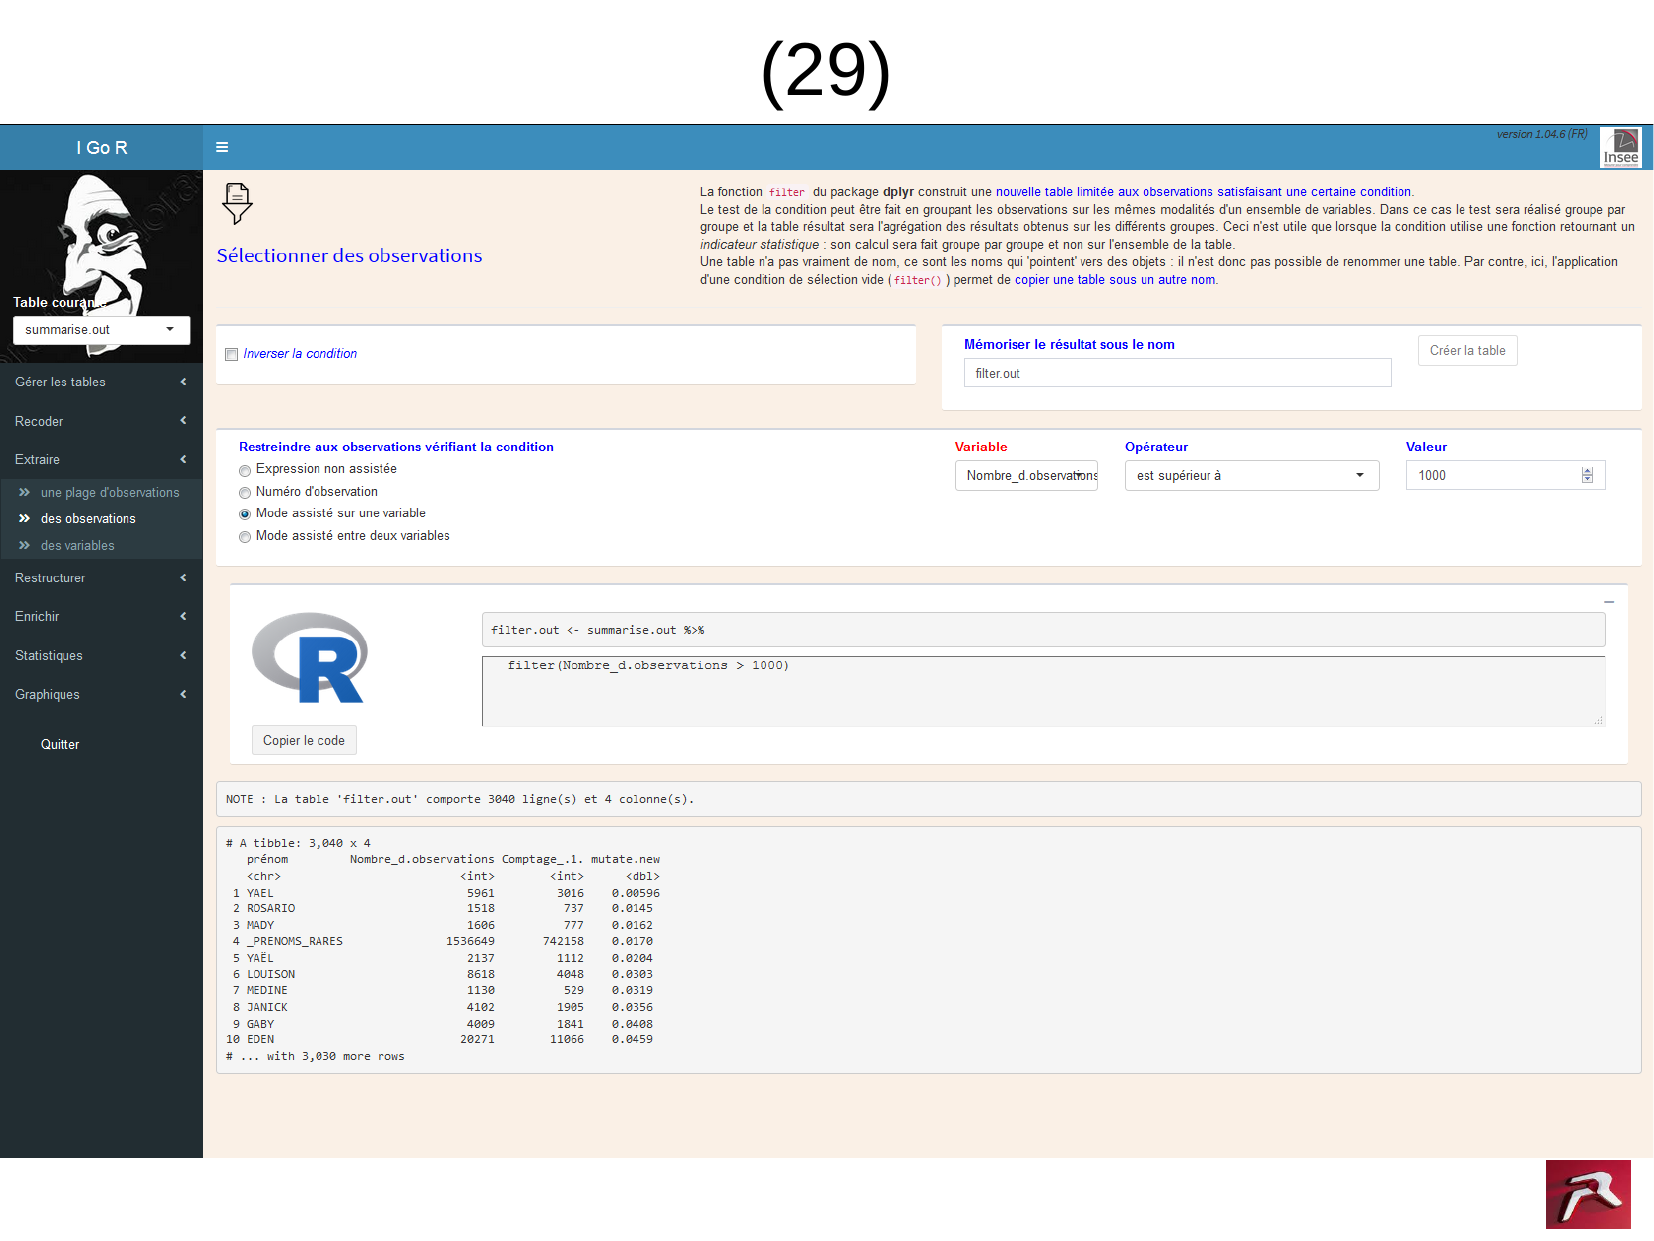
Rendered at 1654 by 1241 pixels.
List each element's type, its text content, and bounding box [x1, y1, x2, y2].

title (29) [82, 27, 1571, 112]
picture [0, 124, 1654, 1158]
picture [1546, 1160, 1631, 1229]
